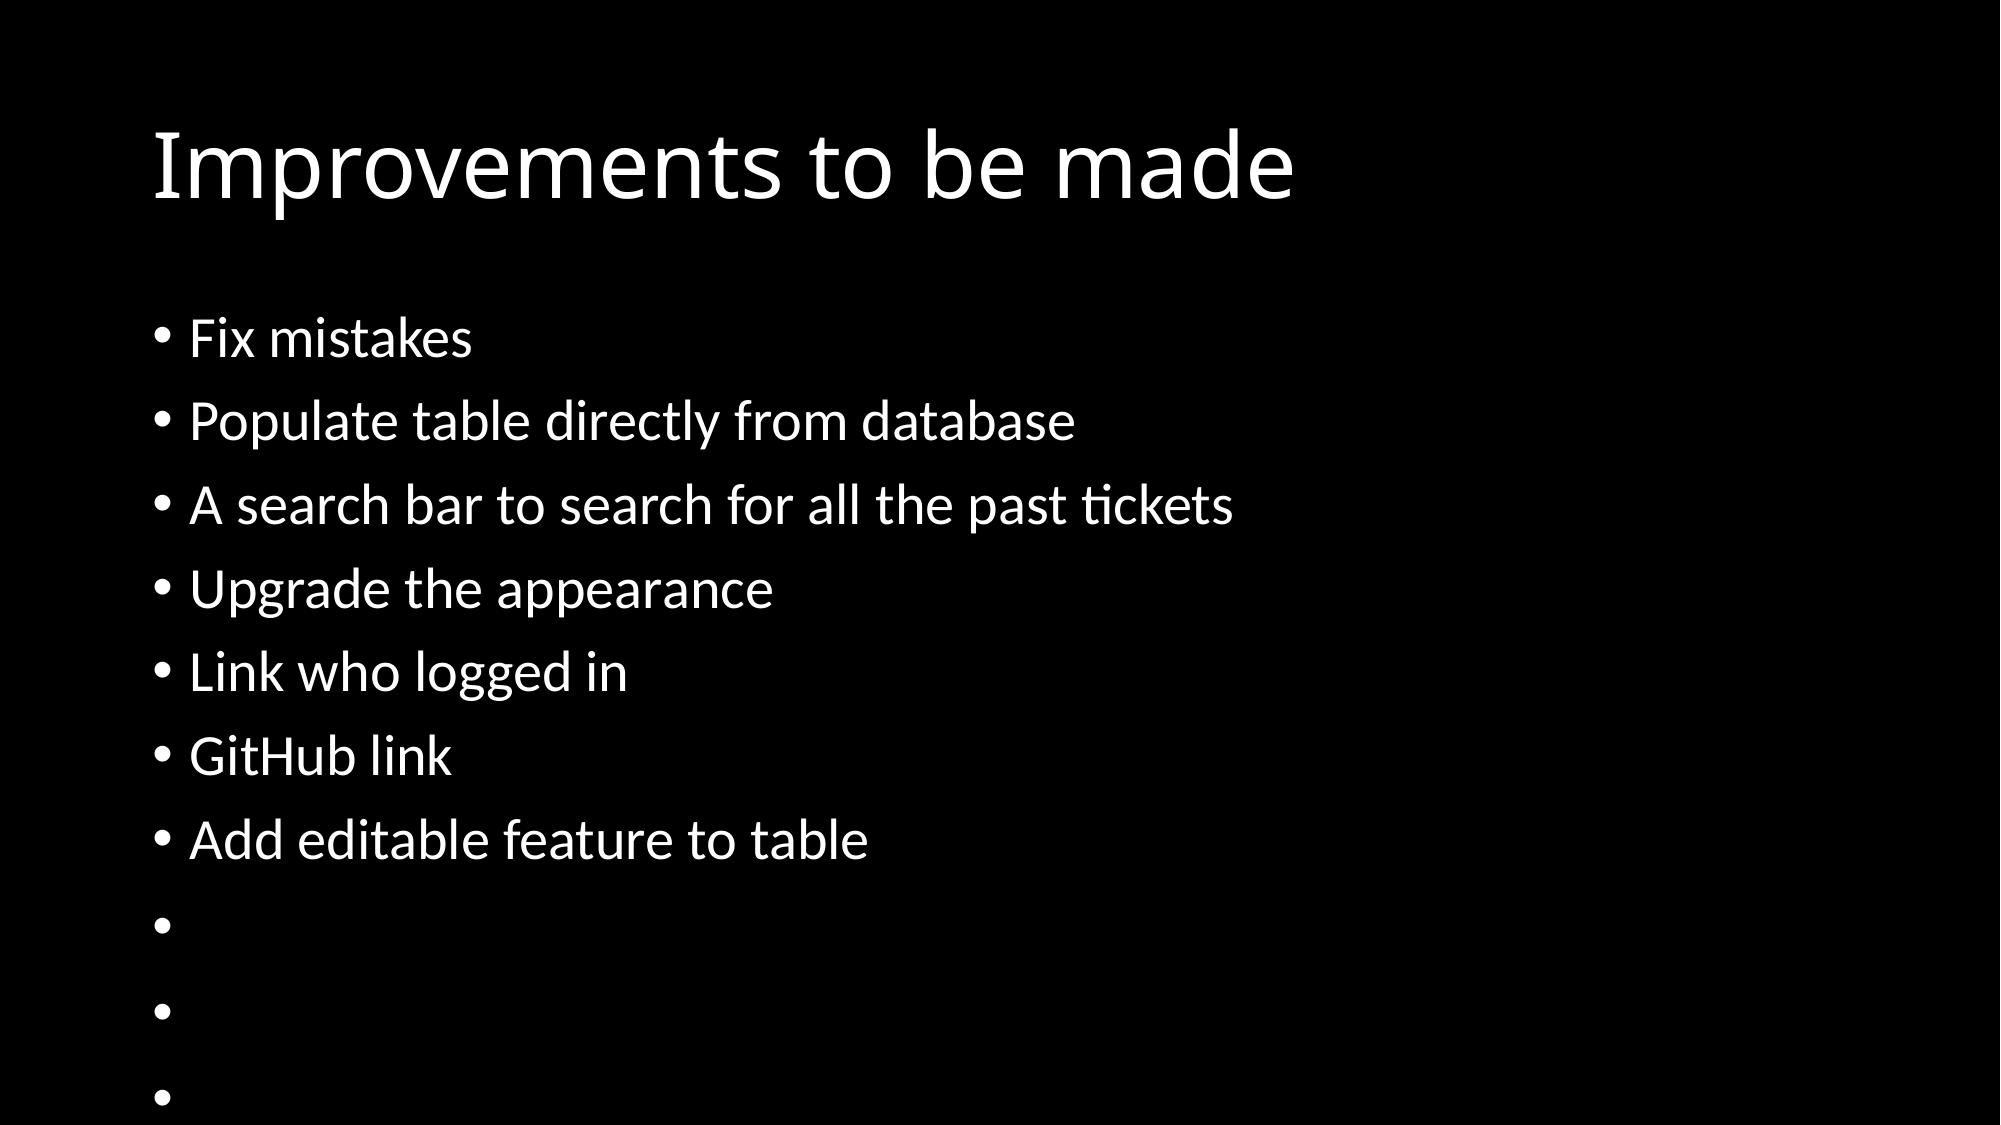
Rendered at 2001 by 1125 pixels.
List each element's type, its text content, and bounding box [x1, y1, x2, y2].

title Improvements to be made [137, 59, 1863, 278]
list Fix mistakes Populate table directly from database A search bar to search for all the past tickets Upgrade the appearance Link who logged in GitHub link Add editable feature to table [137, 299, 1863, 1014]
